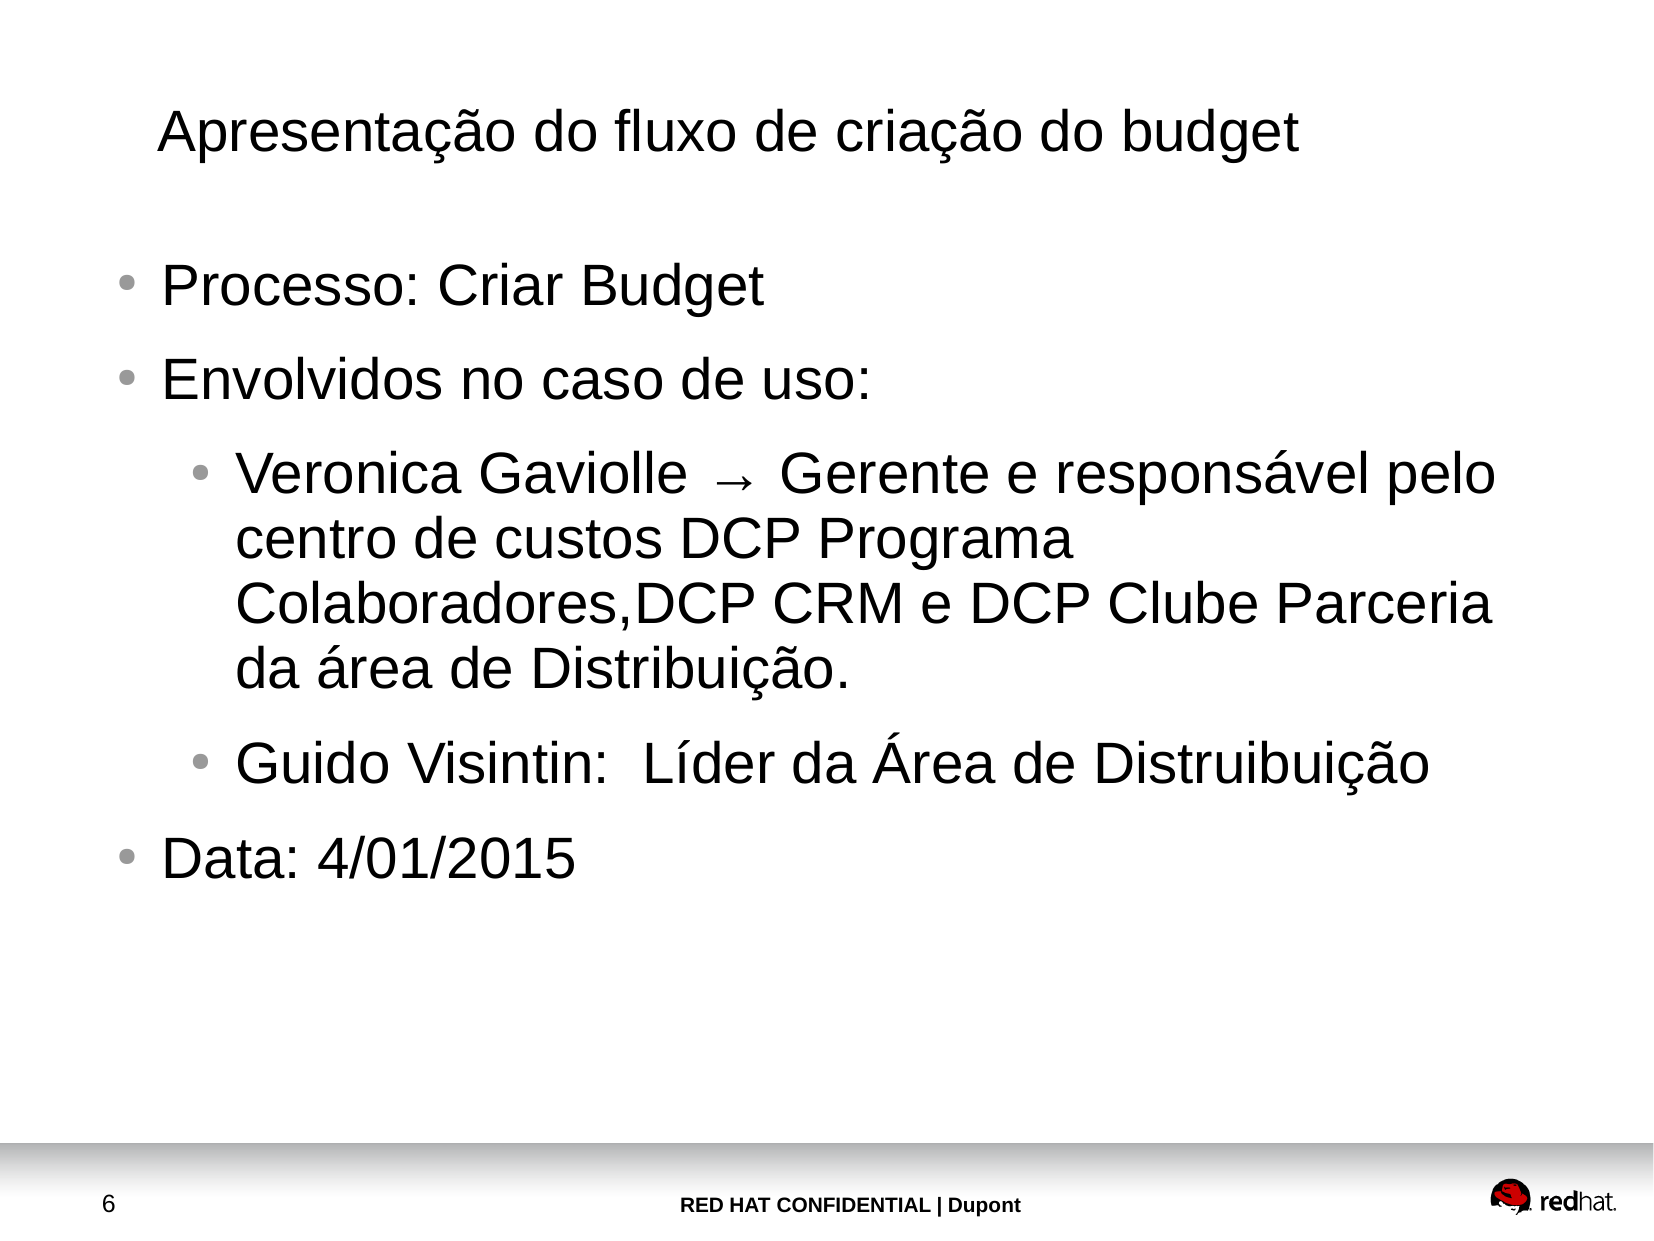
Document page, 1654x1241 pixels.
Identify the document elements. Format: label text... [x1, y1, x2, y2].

picture [0, 1143, 1654, 1241]
text_box Processo: Criar Budget Envolvidos no caso de uso: Veronica Gaviolle → Gerente e responsável pelo centro de custos DCP Programa Colaboradores,DCP CRM e DCP Clube Parceria da área de Distribuição. Guido Visintin: Líder da Área de Distruibuição Data: 4/01/2015 [86, 244, 1576, 1039]
text_box Apresentação do fluxo de criação do budget [82, 37, 1571, 226]
